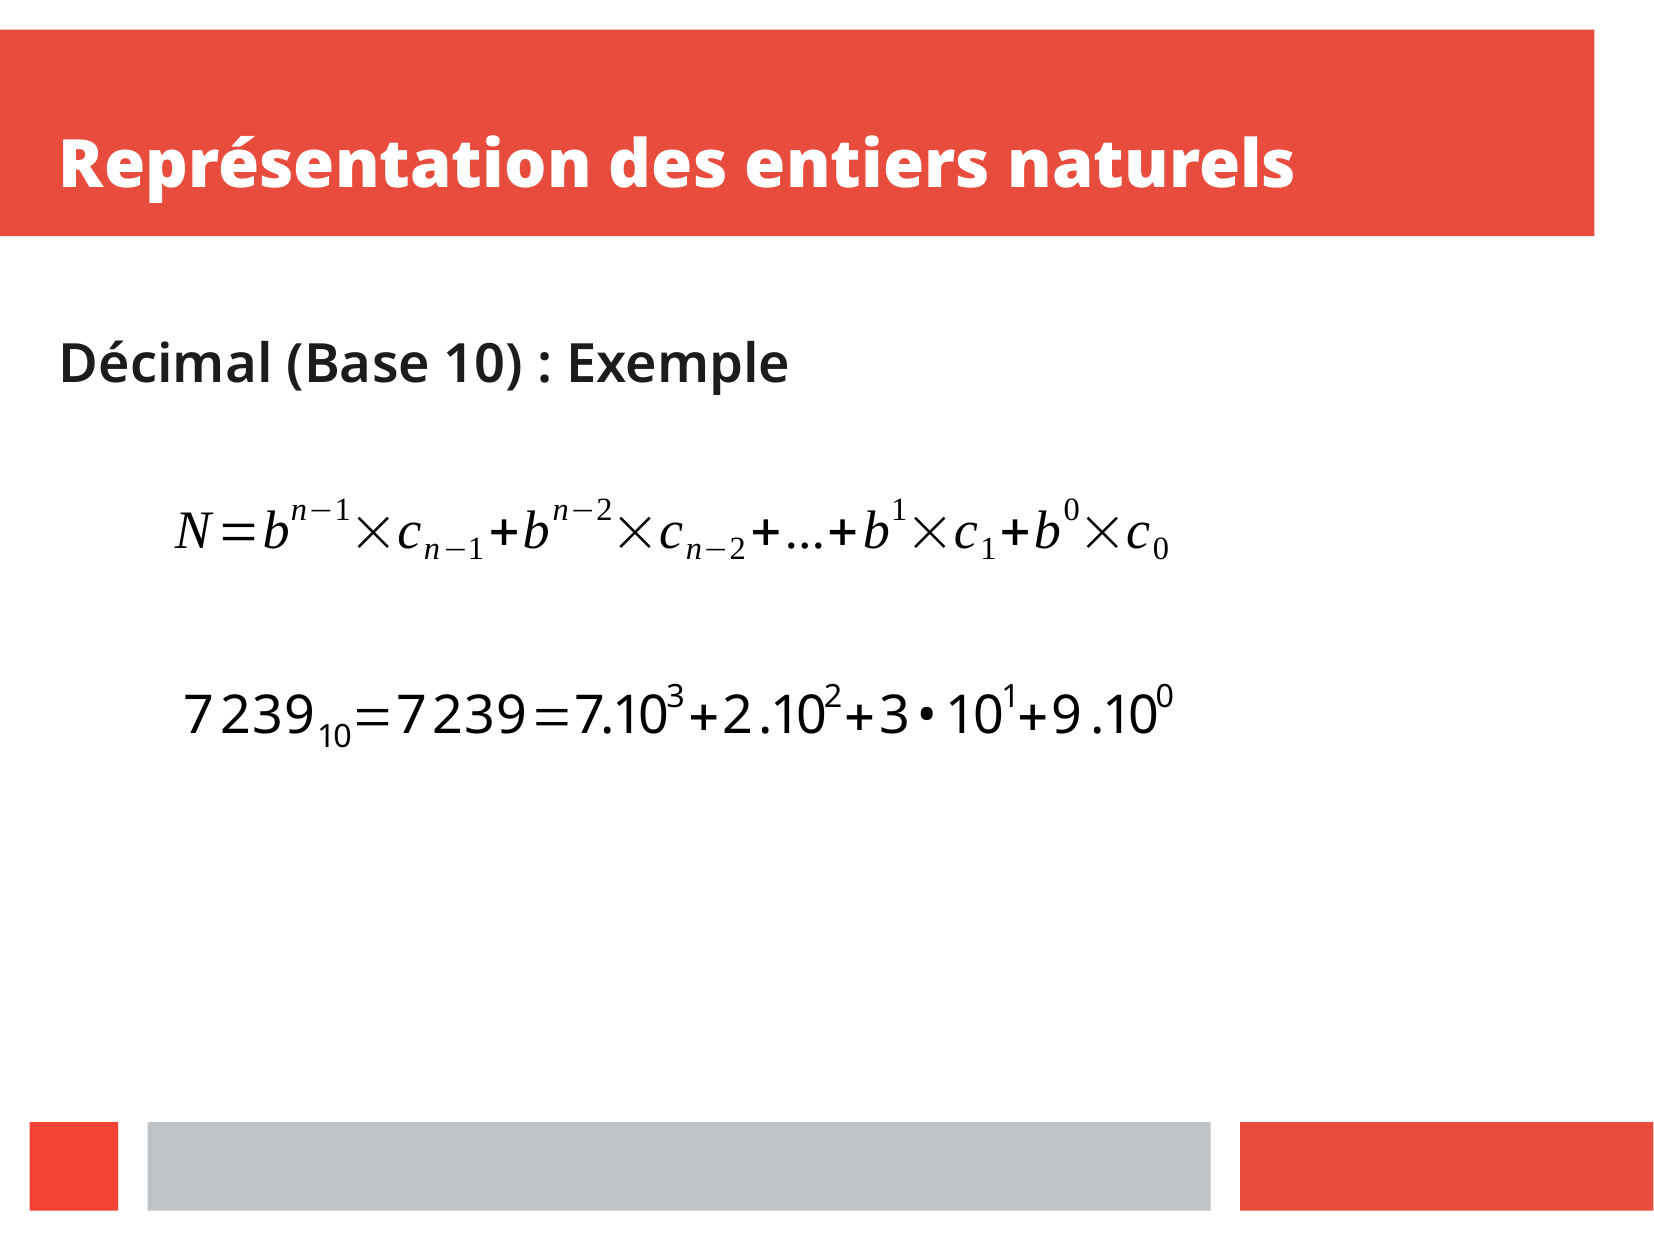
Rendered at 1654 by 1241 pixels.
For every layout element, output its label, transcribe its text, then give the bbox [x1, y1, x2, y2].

list Décimal (Base 10) : Exemple [59, 324, 1565, 1093]
title Représentation des entiers naturels [59, 59, 1595, 207]
chart [176, 677, 1182, 756]
chart [165, 492, 1176, 568]
